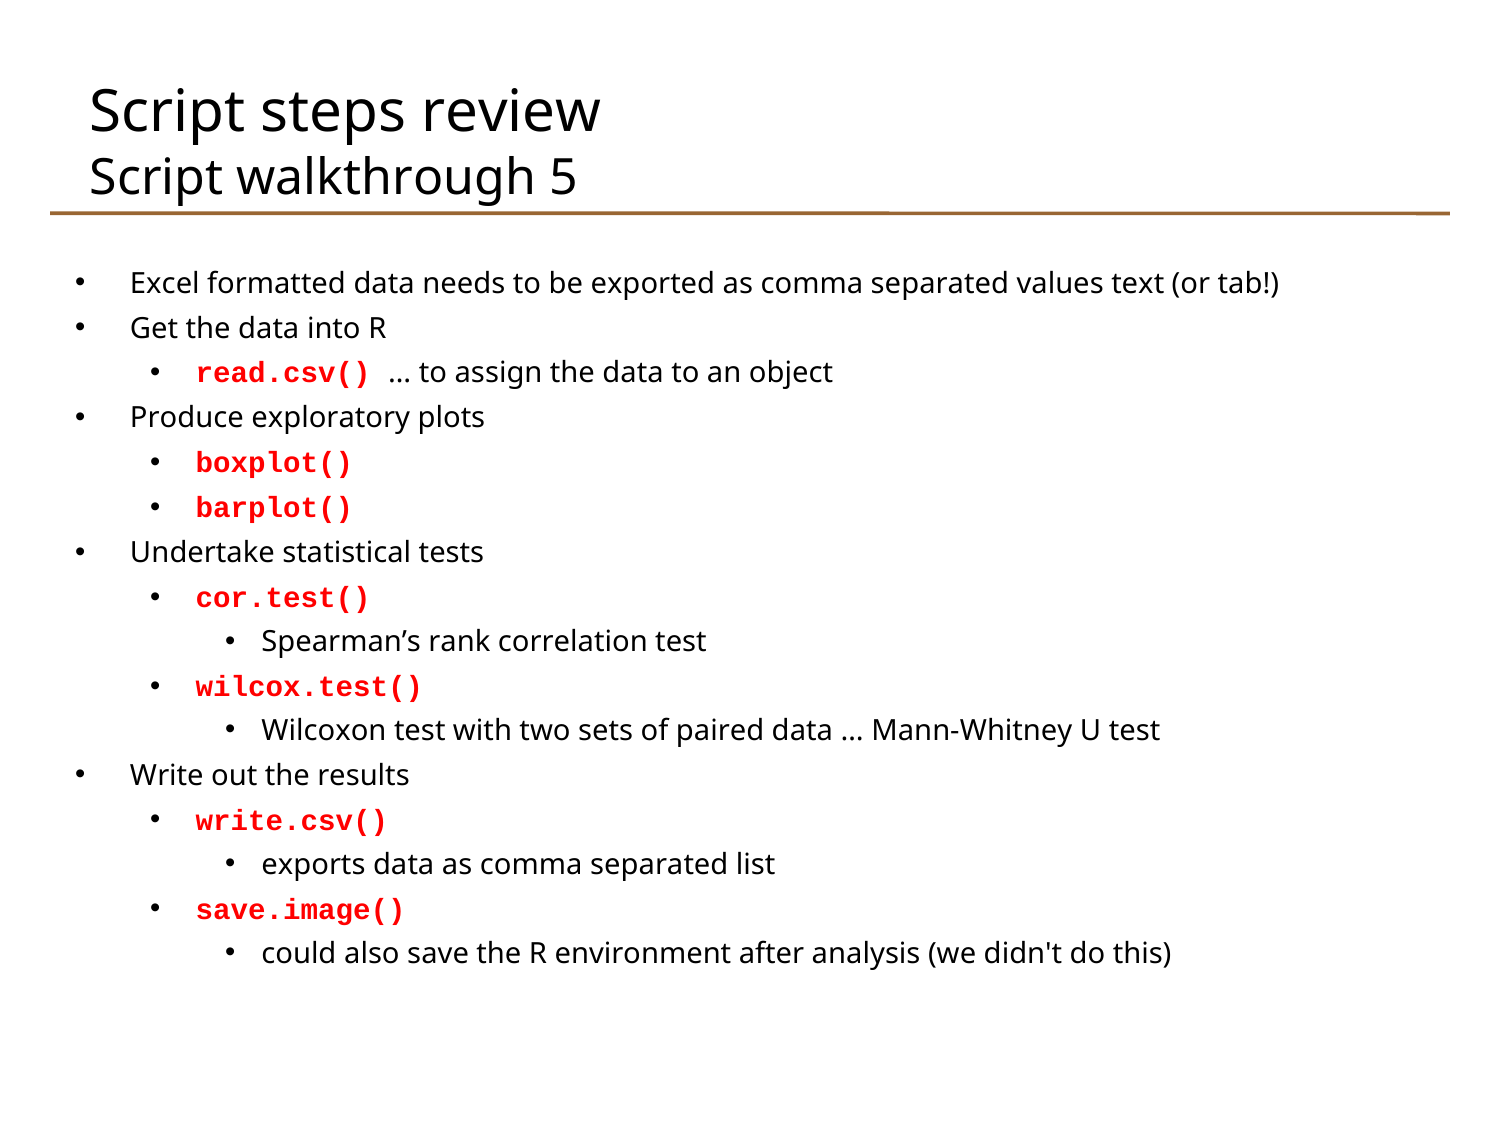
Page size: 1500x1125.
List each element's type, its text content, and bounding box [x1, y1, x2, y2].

text_box Script steps review Script walkthrough 5 [75, 44, 1425, 233]
text_box Excel formatted data needs to be exported as comma separated values text (or tab!) Get the data into R read.csv() … to assign the data to an object Produce exploratory plots boxplot()‏ barplot()‏ Undertake statistical tests cor.test()‏ Spearman’s rank correlation test wilcox.test()‏ Wilcoxon test with two sets of paired data … Mann-Whitney U test Write out the results write.csv()‏ exports data as comma separated list save.image()‏ could also save the R environment after analysis (we didn't do this) [75, 263, 1425, 1006]
